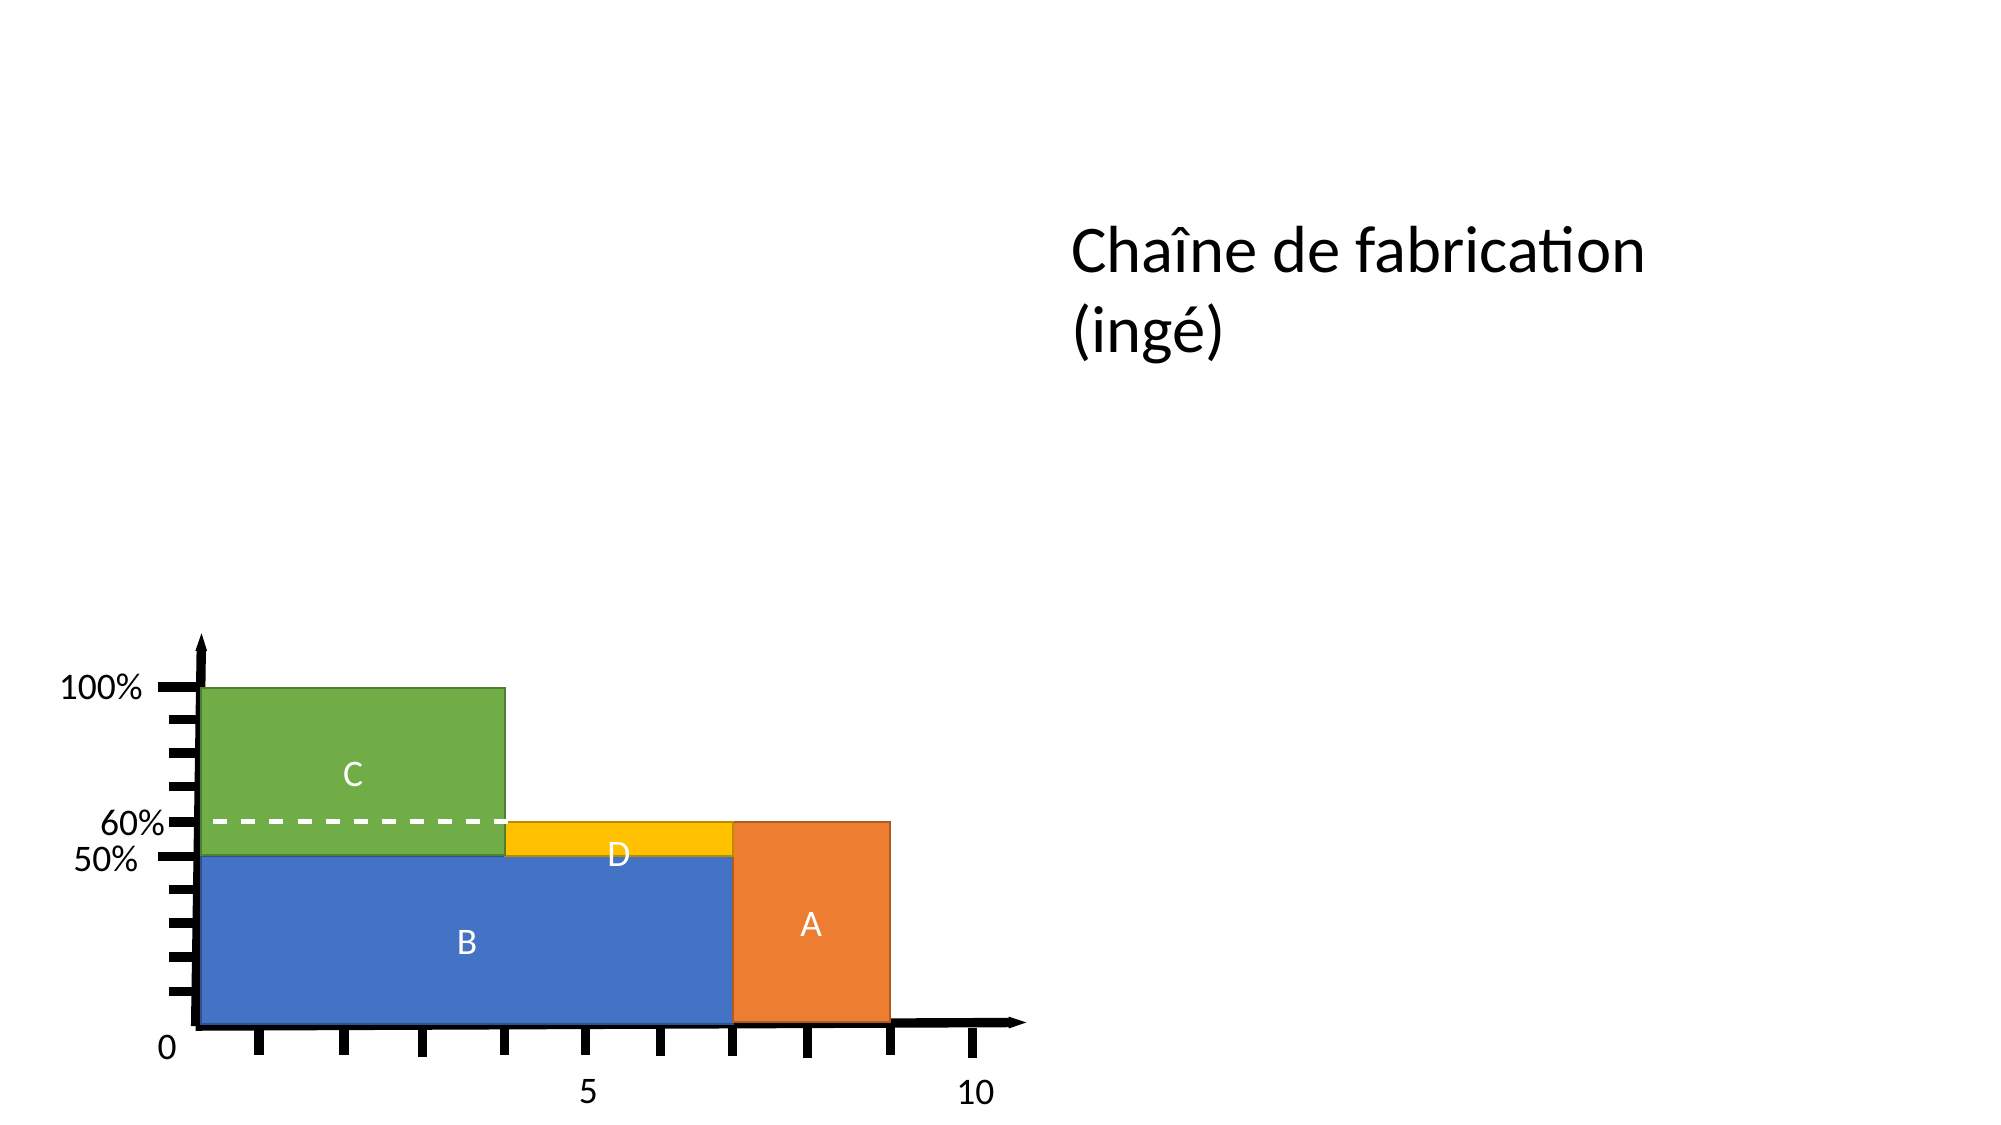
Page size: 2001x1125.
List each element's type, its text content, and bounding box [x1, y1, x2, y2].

text_box B [201, 856, 733, 1024]
text_box B [613, 856, 625, 863]
text_box D [505, 822, 733, 856]
text_box 0 [142, 1014, 228, 1075]
text_box 10 [941, 1059, 1027, 1121]
text_box 100% [43, 654, 159, 715]
text_box D [613, 845, 625, 856]
text_box 60% [85, 790, 182, 852]
text_box 5 [563, 1058, 649, 1119]
text_box Chaîne de fabrication (ingé) [1056, 198, 1681, 376]
text_box A [733, 822, 890, 1022]
text_box C [201, 688, 505, 855]
text_box 50% [58, 826, 159, 888]
